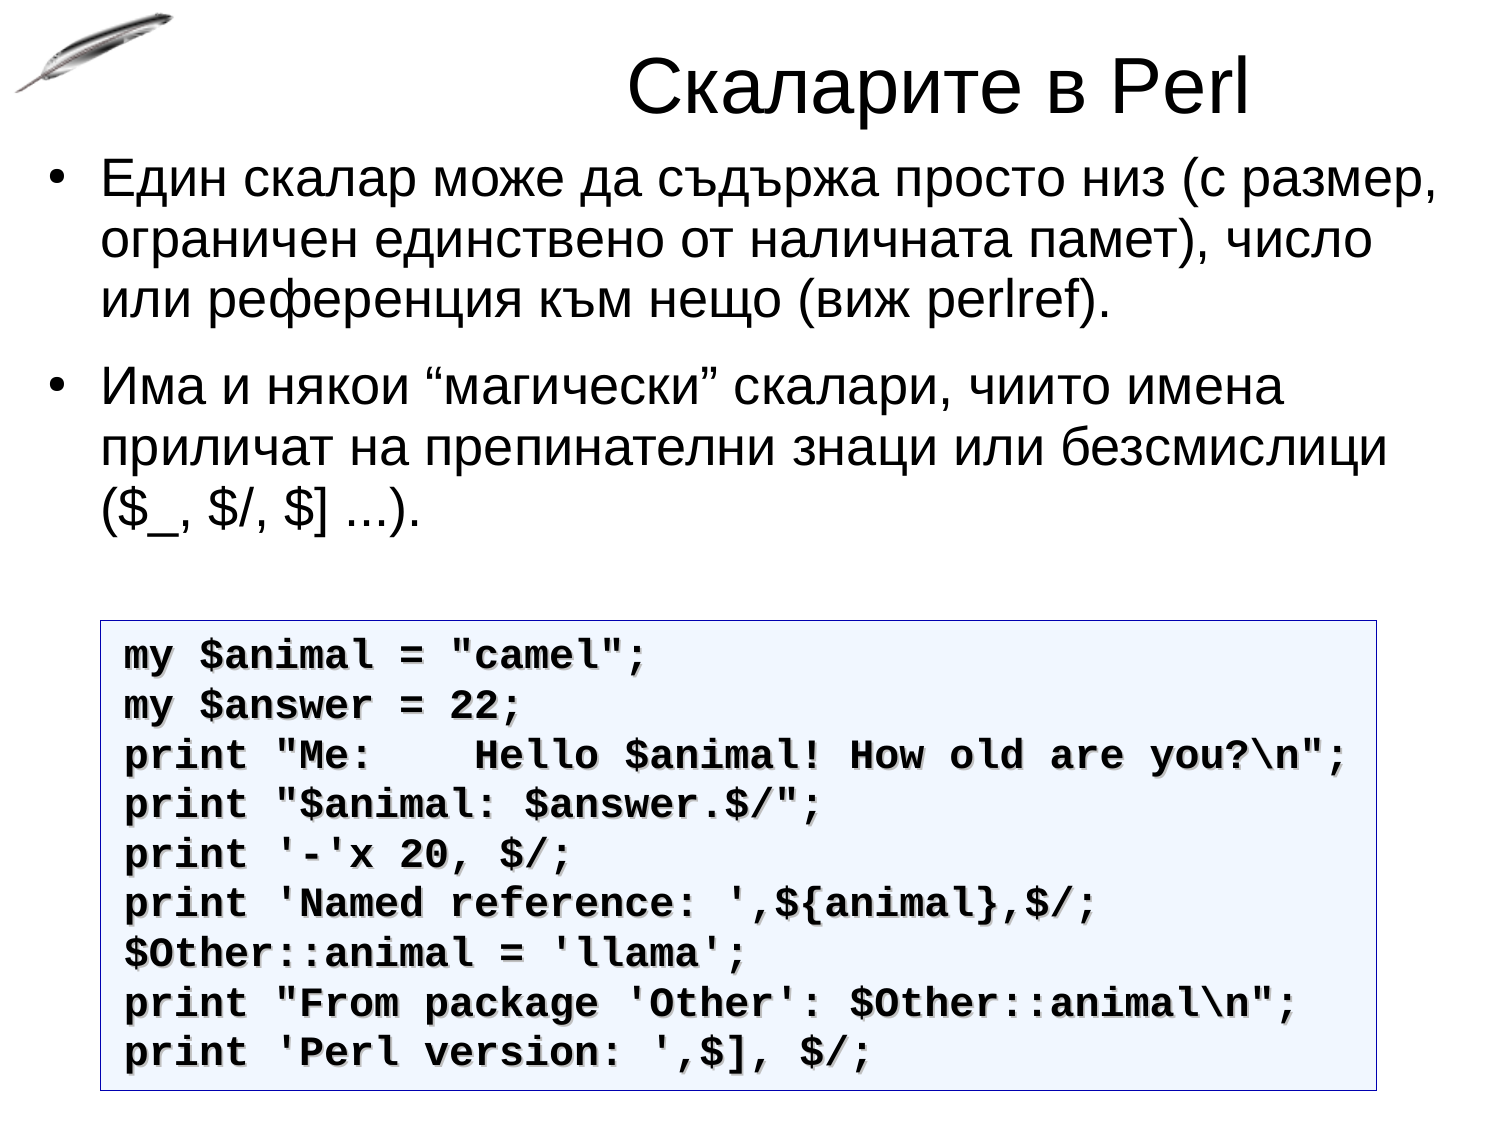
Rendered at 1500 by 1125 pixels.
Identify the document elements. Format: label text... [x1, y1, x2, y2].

list Един скалар може да съдържа просто низ (с размер, ограничен единствено от наличната памет), число или референция към нещо (виж perlref). Има и някои “магически” скалари, чиито имена приличат на препинателни знаци или безсмислици ($_, $/, $] ...). [29, 147, 1477, 1125]
title Скаларите в Perl [419, 0, 1459, 147]
picture [11, 11, 179, 95]
text_box my $animal = "camel"; my $answer = 22; print "Me: Hello $animal! How old are you?\n"; print "$animal: $answer.$/"; print '-'x 20, $/; print 'Named reference: ',${animal},$/; $Other::animal = 'llama'; print "From package 'Other': $Other::animal\n"; print 'Perl version: ',$], $/; [100, 620, 1377, 1091]
